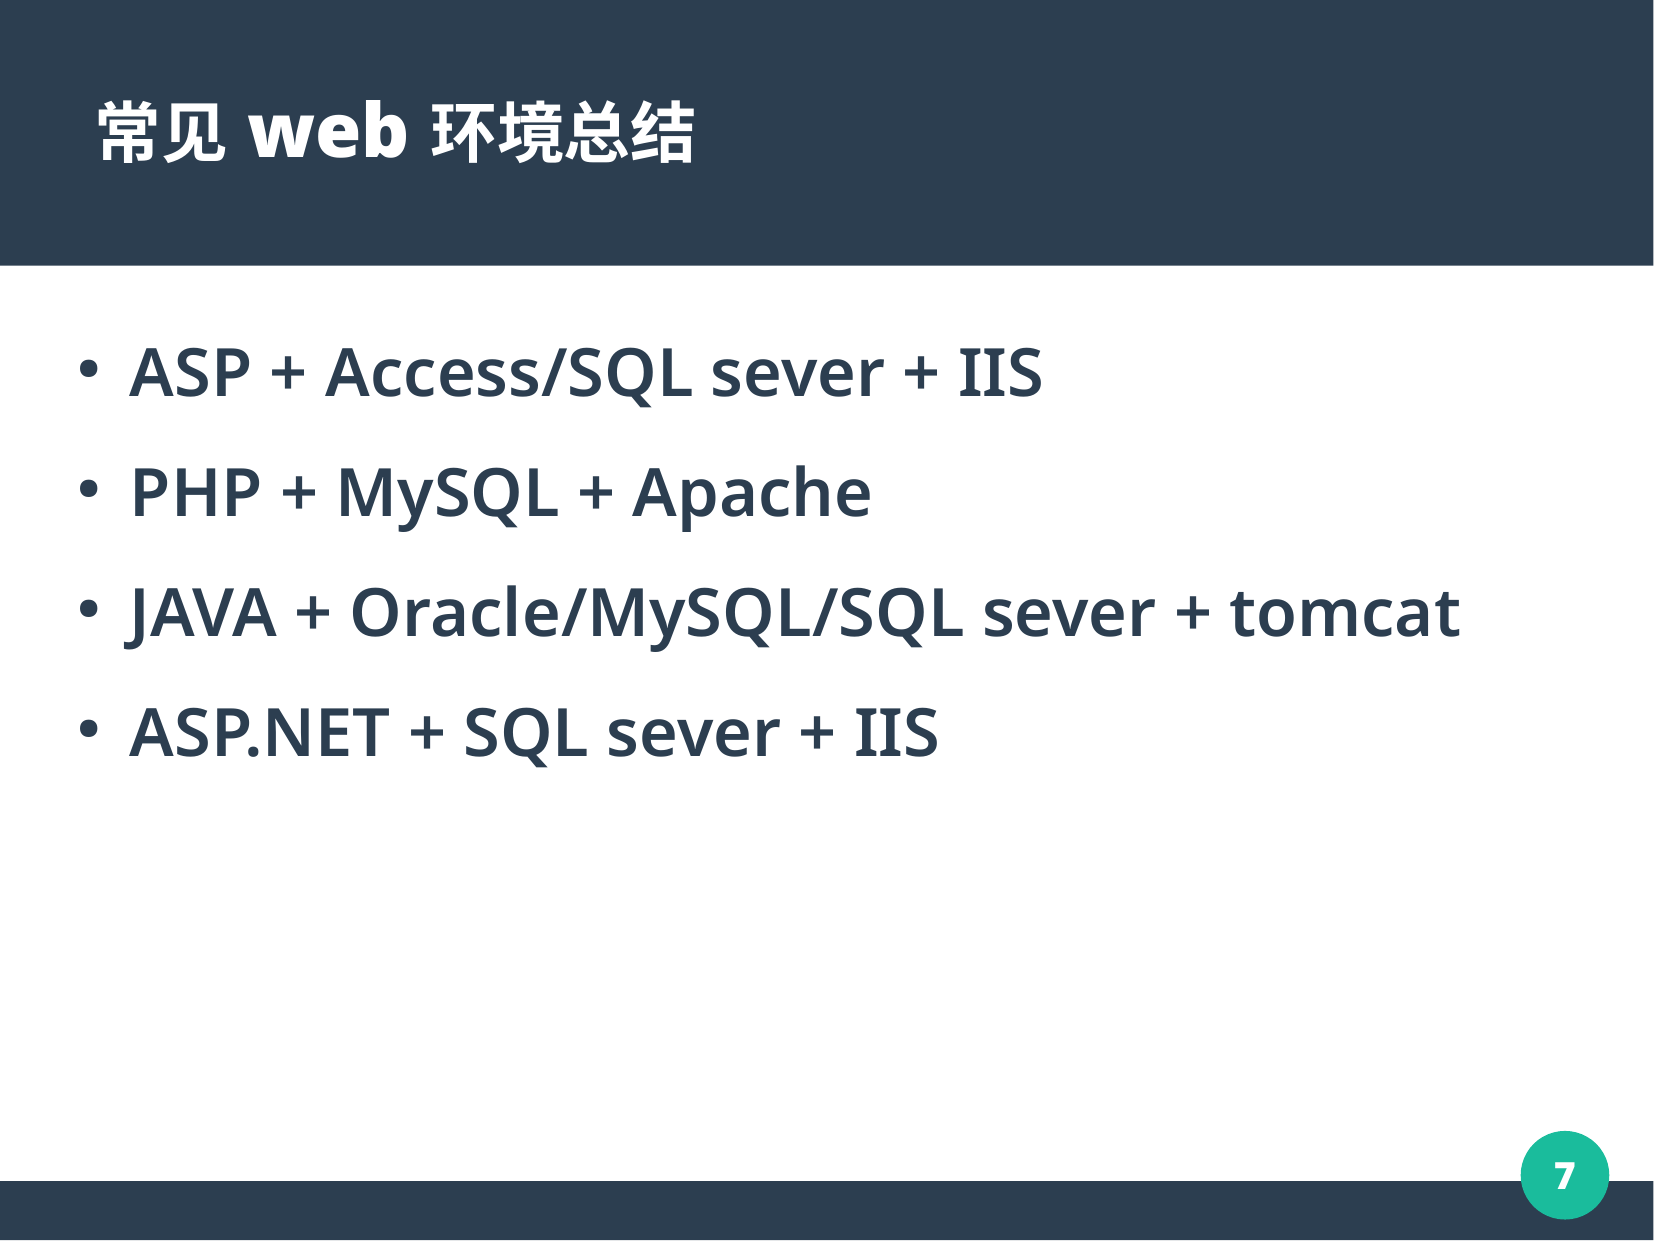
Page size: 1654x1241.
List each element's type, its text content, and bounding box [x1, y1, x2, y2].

title 常见web环境总结 [59, 49, 1595, 207]
list ASP + Access/SQL sever + IIS PHP + MySQL + Apache JAVA + Oracle/MySQL/SQL sever + tomcat ASP.NET + SQL sever + IIS [59, 324, 1595, 1152]
